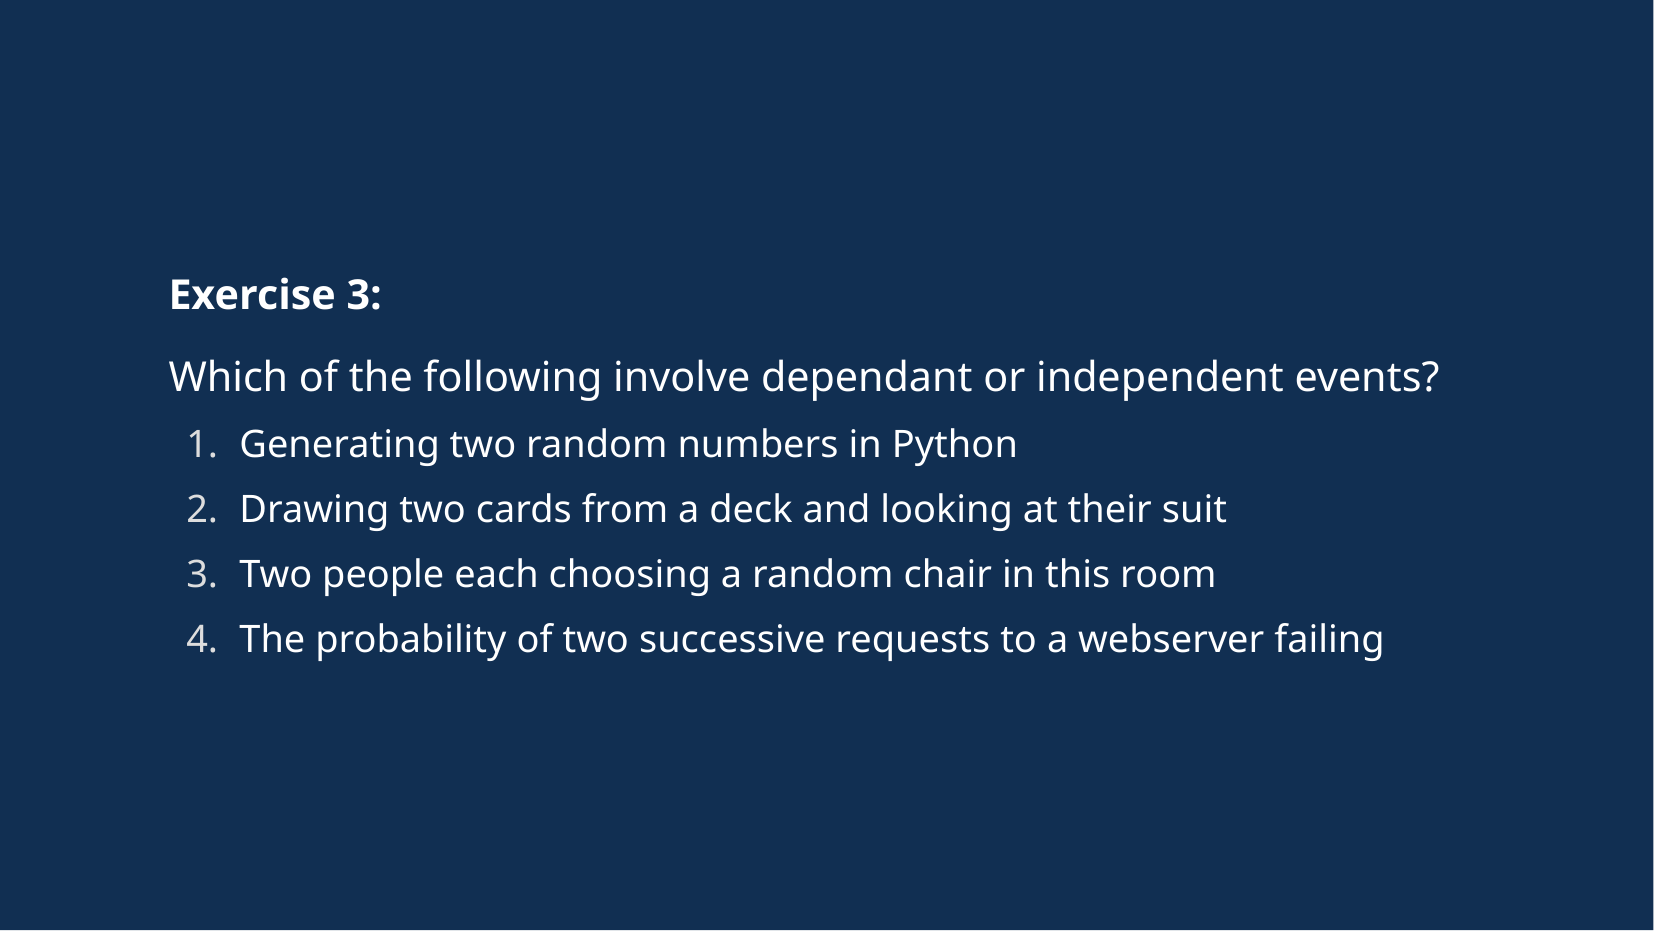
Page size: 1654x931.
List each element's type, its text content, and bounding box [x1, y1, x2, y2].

list Exercise 3: Which of the following involve dependant or independent events? Generating two random numbers in Python Drawing two cards from a deck and looking at their suit Two people each choosing a random chair in this room The probability of two successive requests to a webserver failing [97, 268, 1563, 806]
